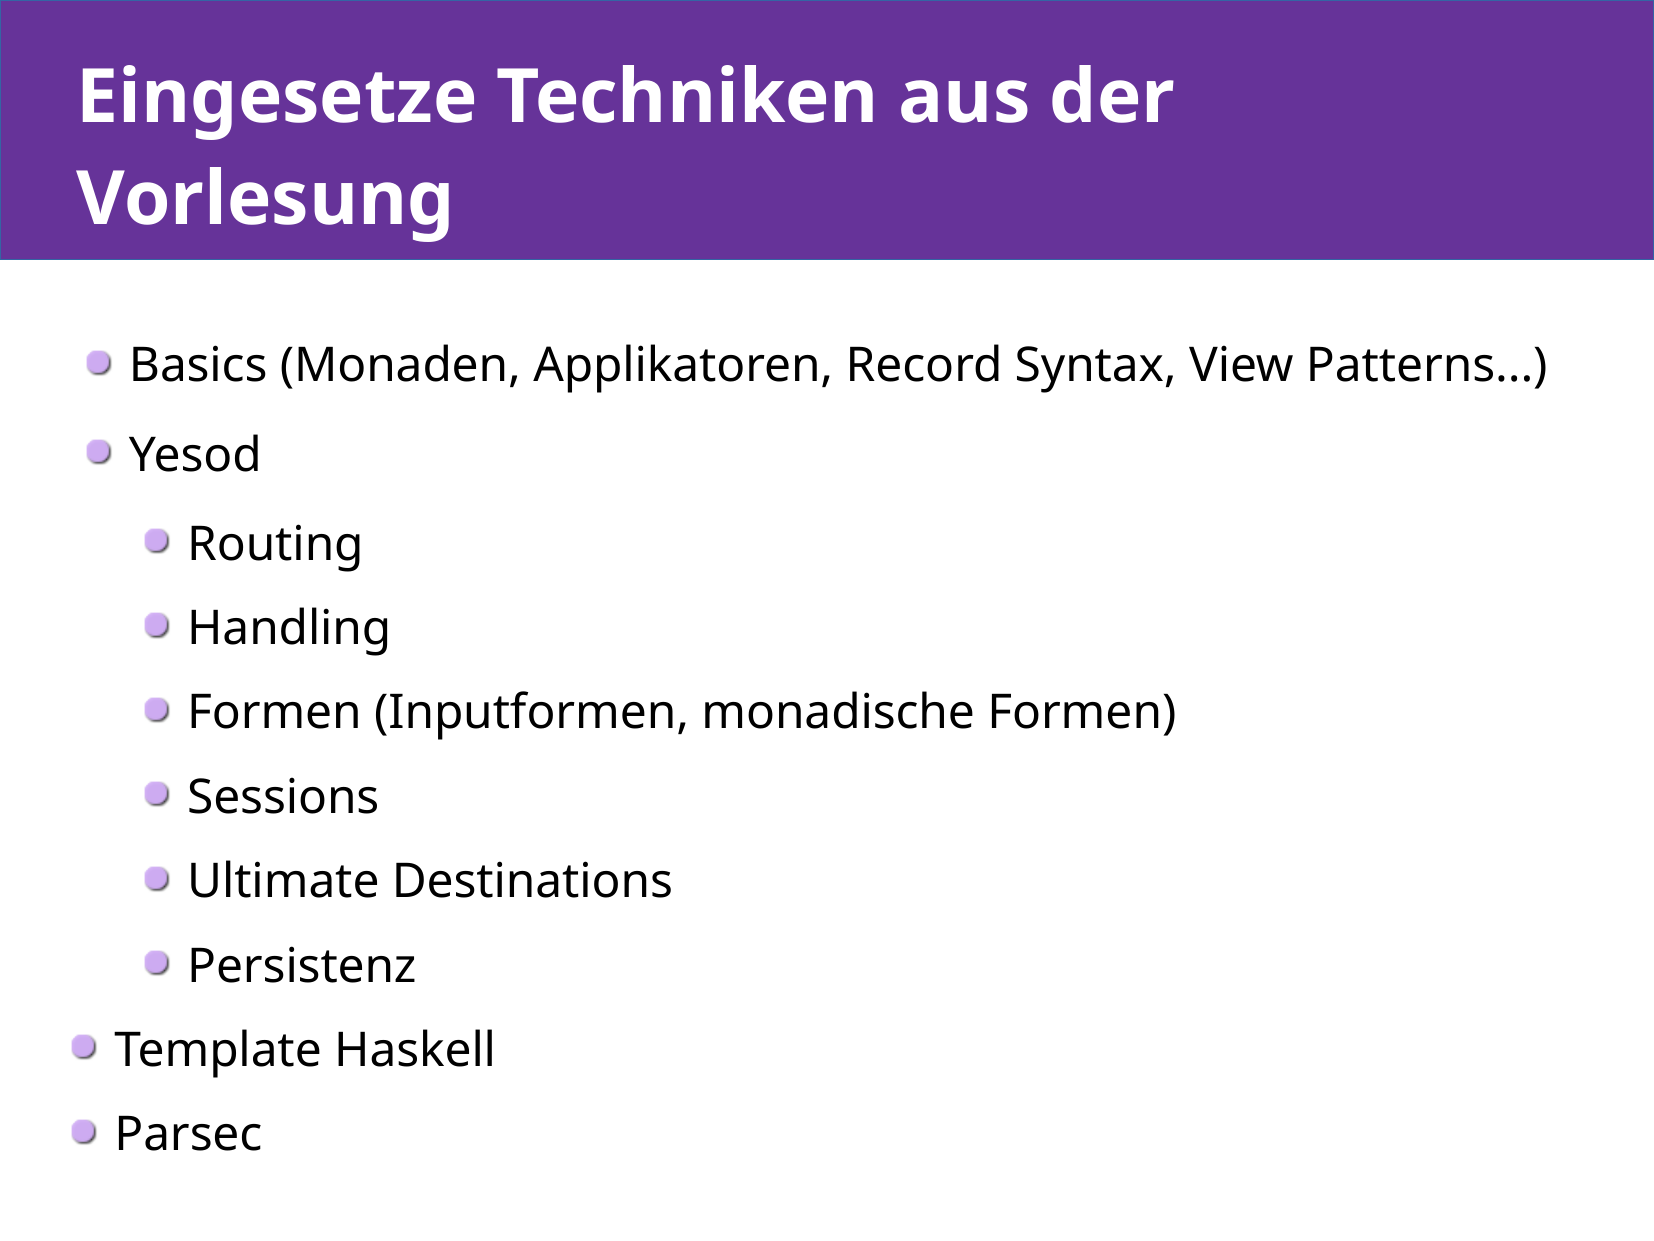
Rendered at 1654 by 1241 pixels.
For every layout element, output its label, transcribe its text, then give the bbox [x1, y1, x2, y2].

text_box [0, 0, 1654, 260]
list Basics (Monaden, Applikatoren, Record Syntax, View Patterns...) Yesod Routing Handling Formen (Inputformen, monadische Formen) Sessions Ultimate Destinations Persistenz Template Haskell Parsec [70, 330, 1642, 1182]
title Eingesetze Techniken aus der Vorlesung [76, 40, 1565, 249]
